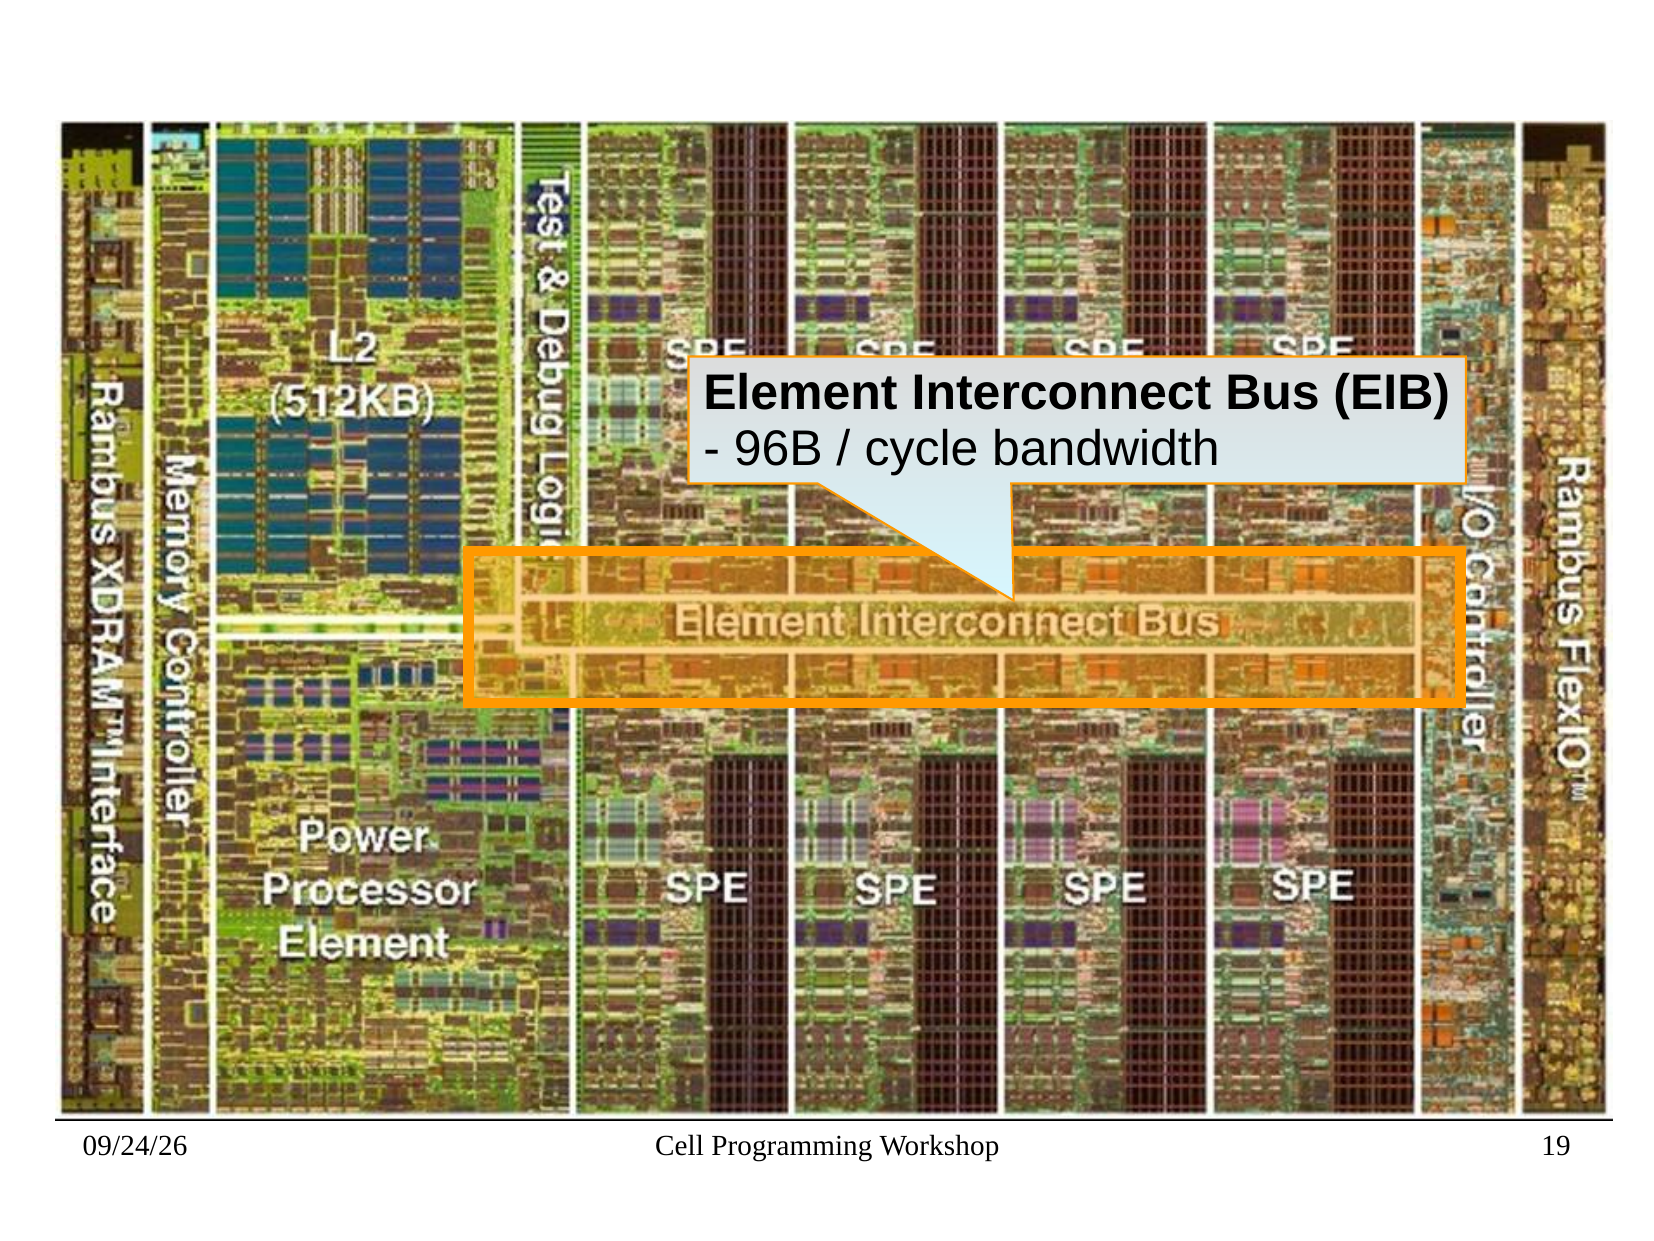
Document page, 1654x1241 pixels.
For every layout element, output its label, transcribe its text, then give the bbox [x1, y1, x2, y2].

text_box [468, 551, 1461, 703]
picture [55, 120, 1613, 1121]
text_box Element Interconnect Bus (EIB) - 96B / cycle bandwidth [688, 356, 1466, 601]
